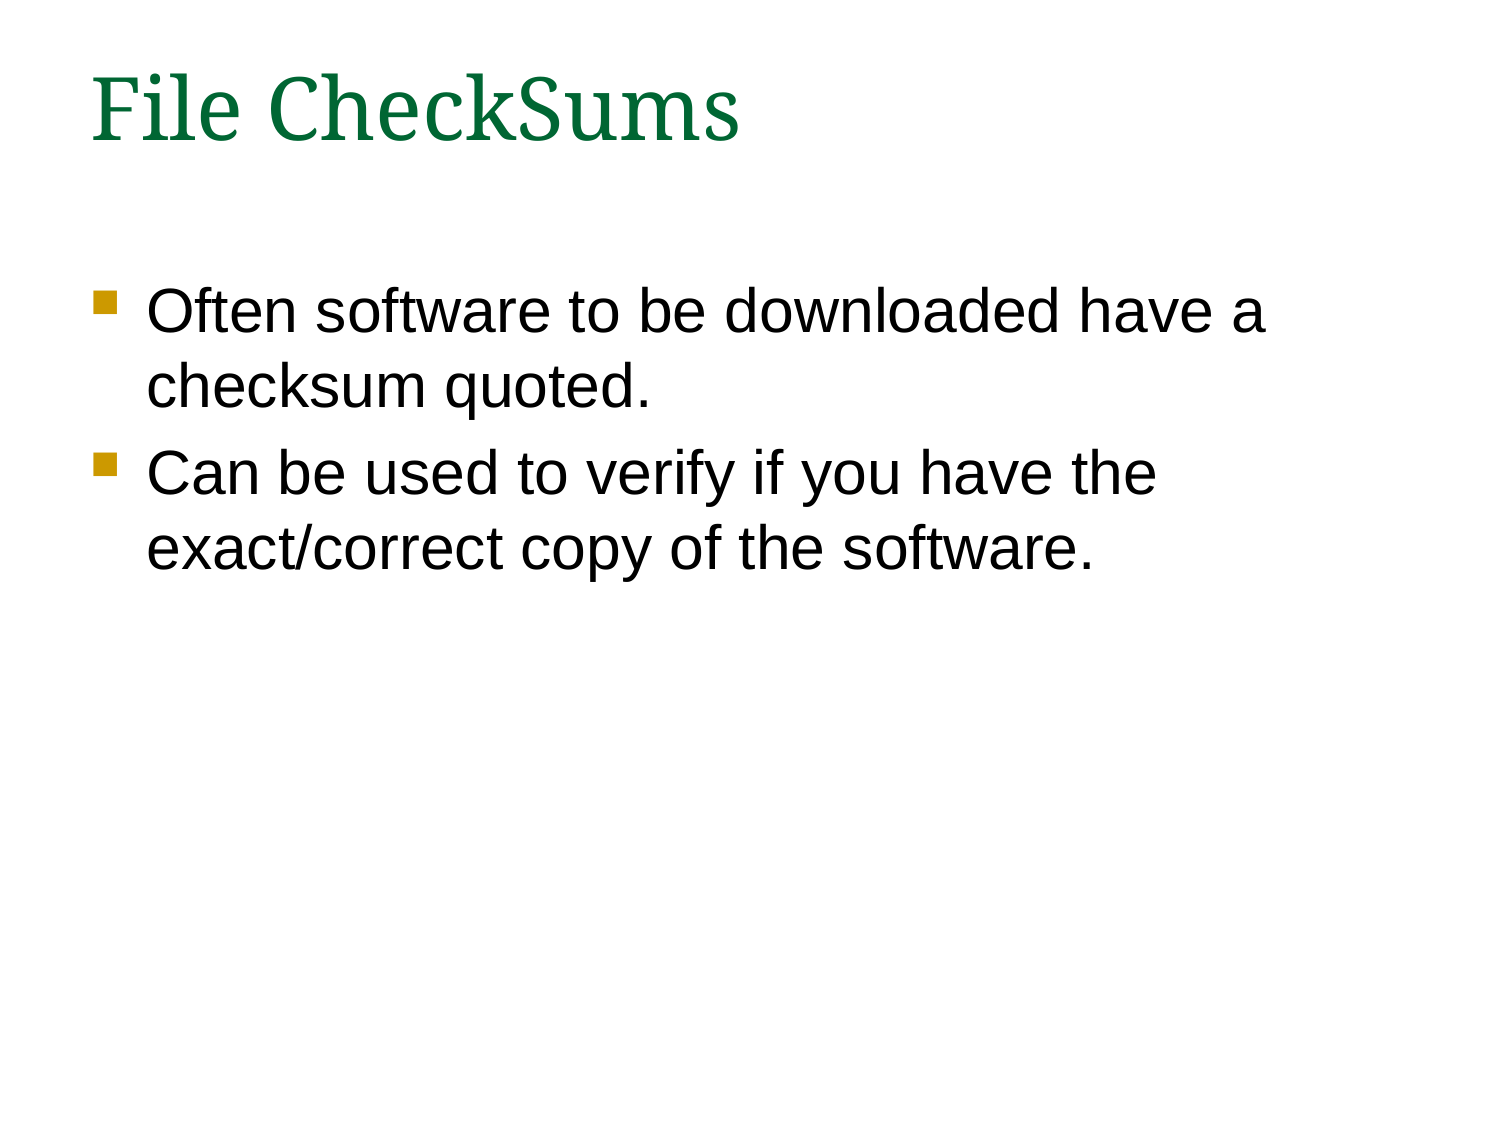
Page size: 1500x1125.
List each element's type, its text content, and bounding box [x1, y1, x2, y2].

title File CheckSums [75, 45, 1425, 233]
list Often software to be downloaded have a checksum quoted. Can be used to verify if you have the exact/correct copy of the software. [75, 262, 1425, 1006]
